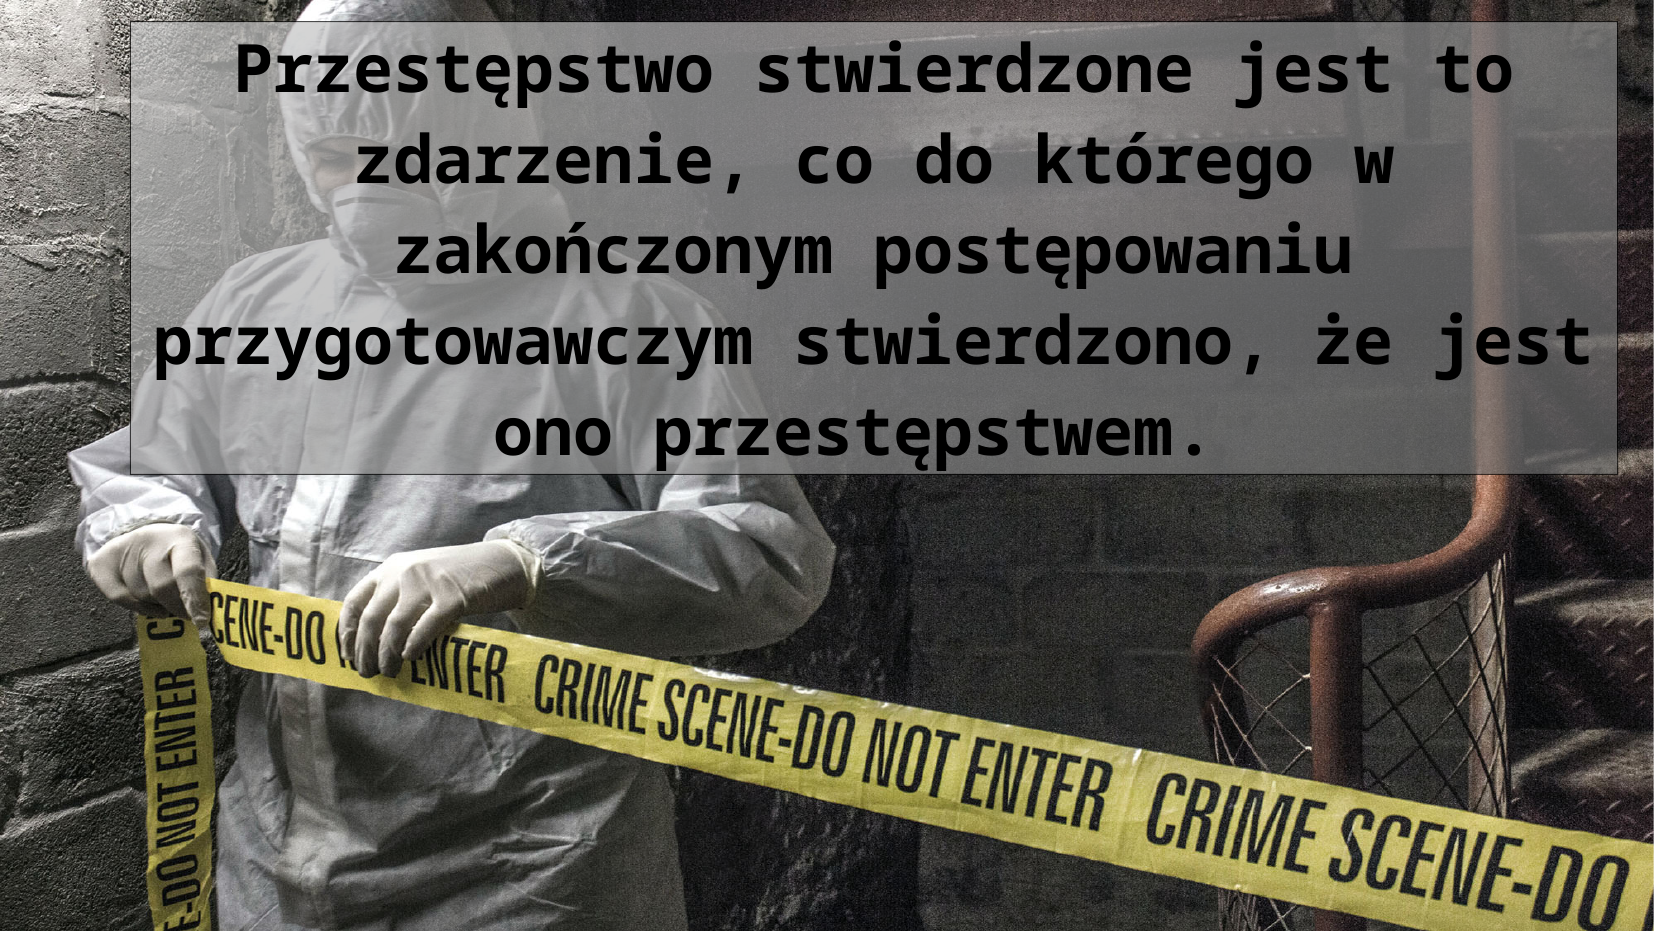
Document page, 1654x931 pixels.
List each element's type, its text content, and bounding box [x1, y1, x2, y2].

subtitle Przestępstwo stwierdzone jest to zdarzenie, co do którego w zakończonym postępowaniu przygotowawczym stwierdzono, że jest ono przestępstwem. [129, 47, 1619, 449]
picture [0, 0, 1654, 931]
